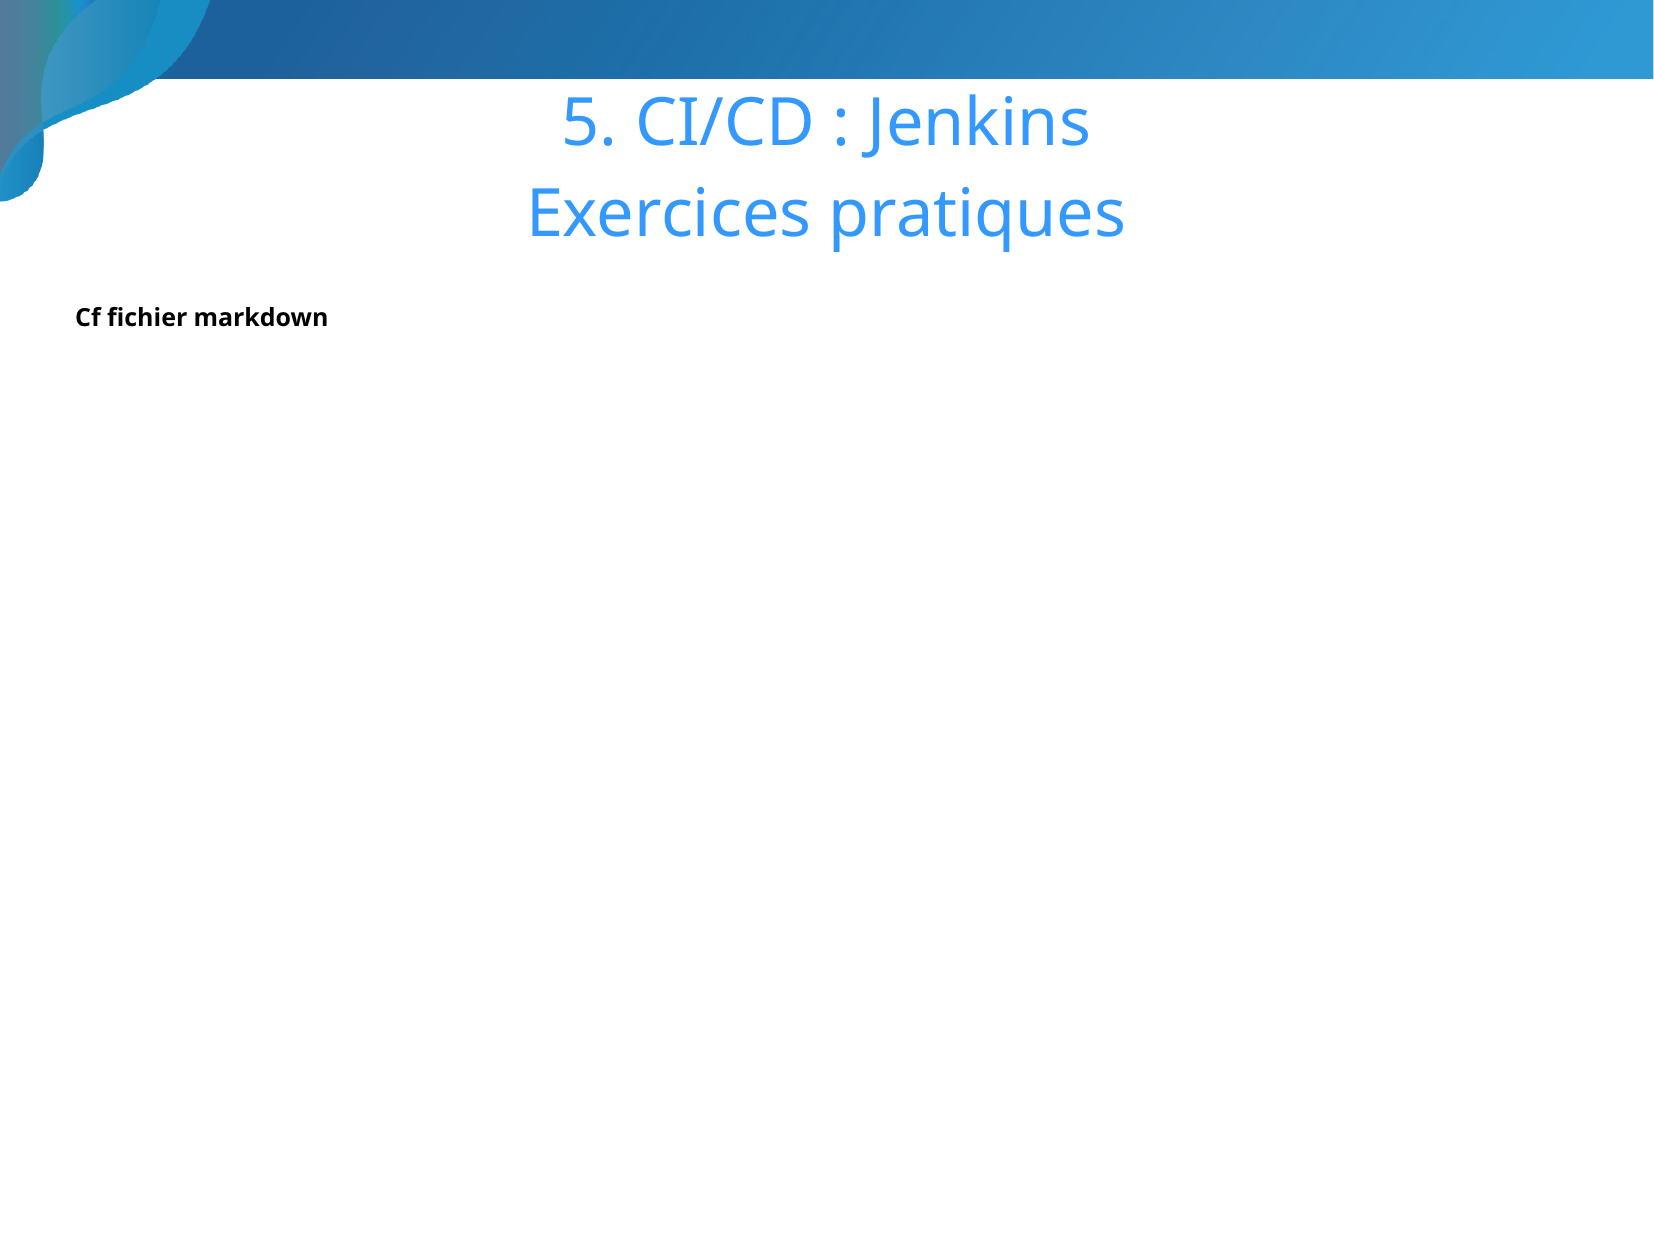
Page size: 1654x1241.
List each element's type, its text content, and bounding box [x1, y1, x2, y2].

title 5. CI/CD : Jenkins Exercices pratiques [82, 68, 1571, 261]
picture [0, 0, 1654, 1241]
list Cf fichier markdown [75, 300, 1576, 1088]
